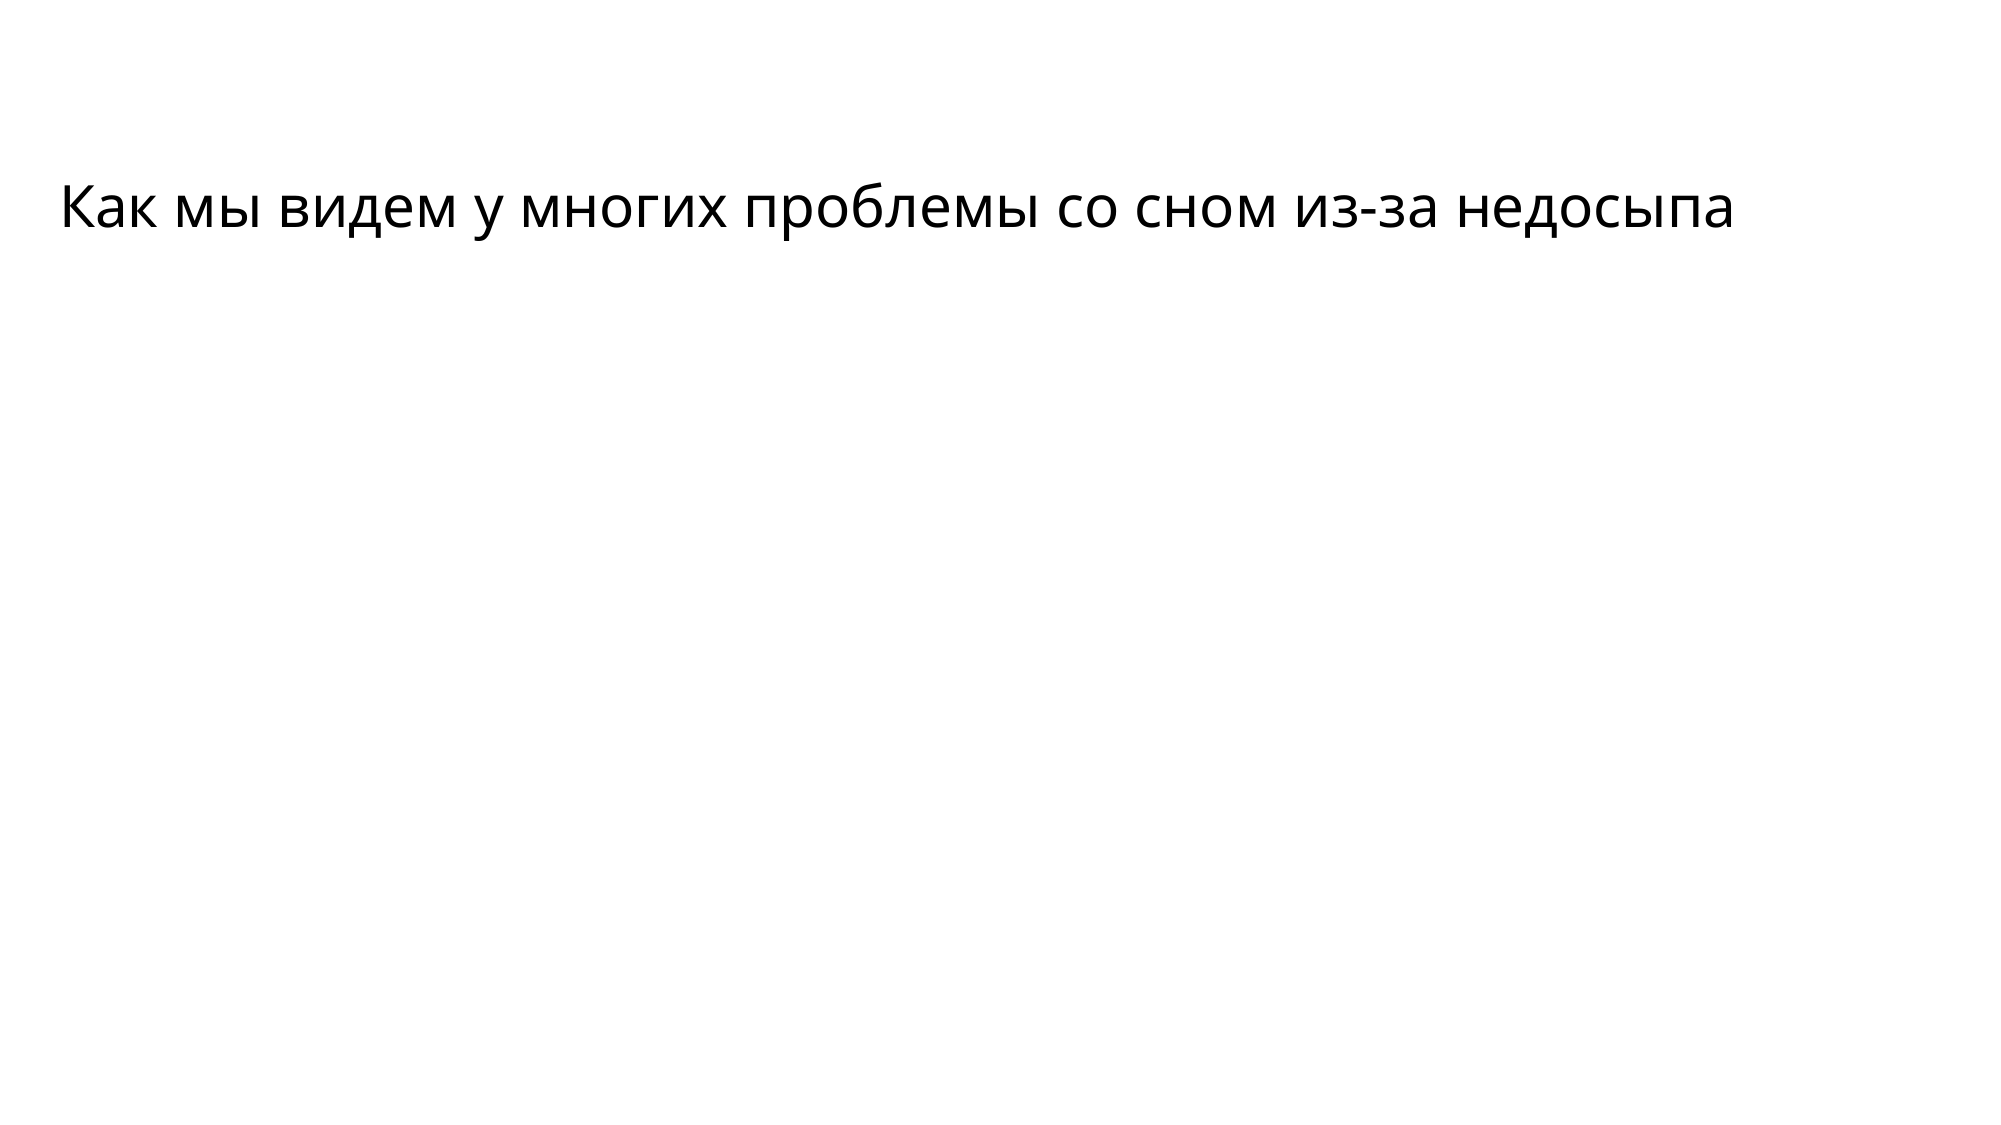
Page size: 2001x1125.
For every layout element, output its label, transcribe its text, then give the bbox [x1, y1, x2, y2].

list Как мы видем у многих проблемы со сном из-за недосыпа [44, 169, 1768, 408]
